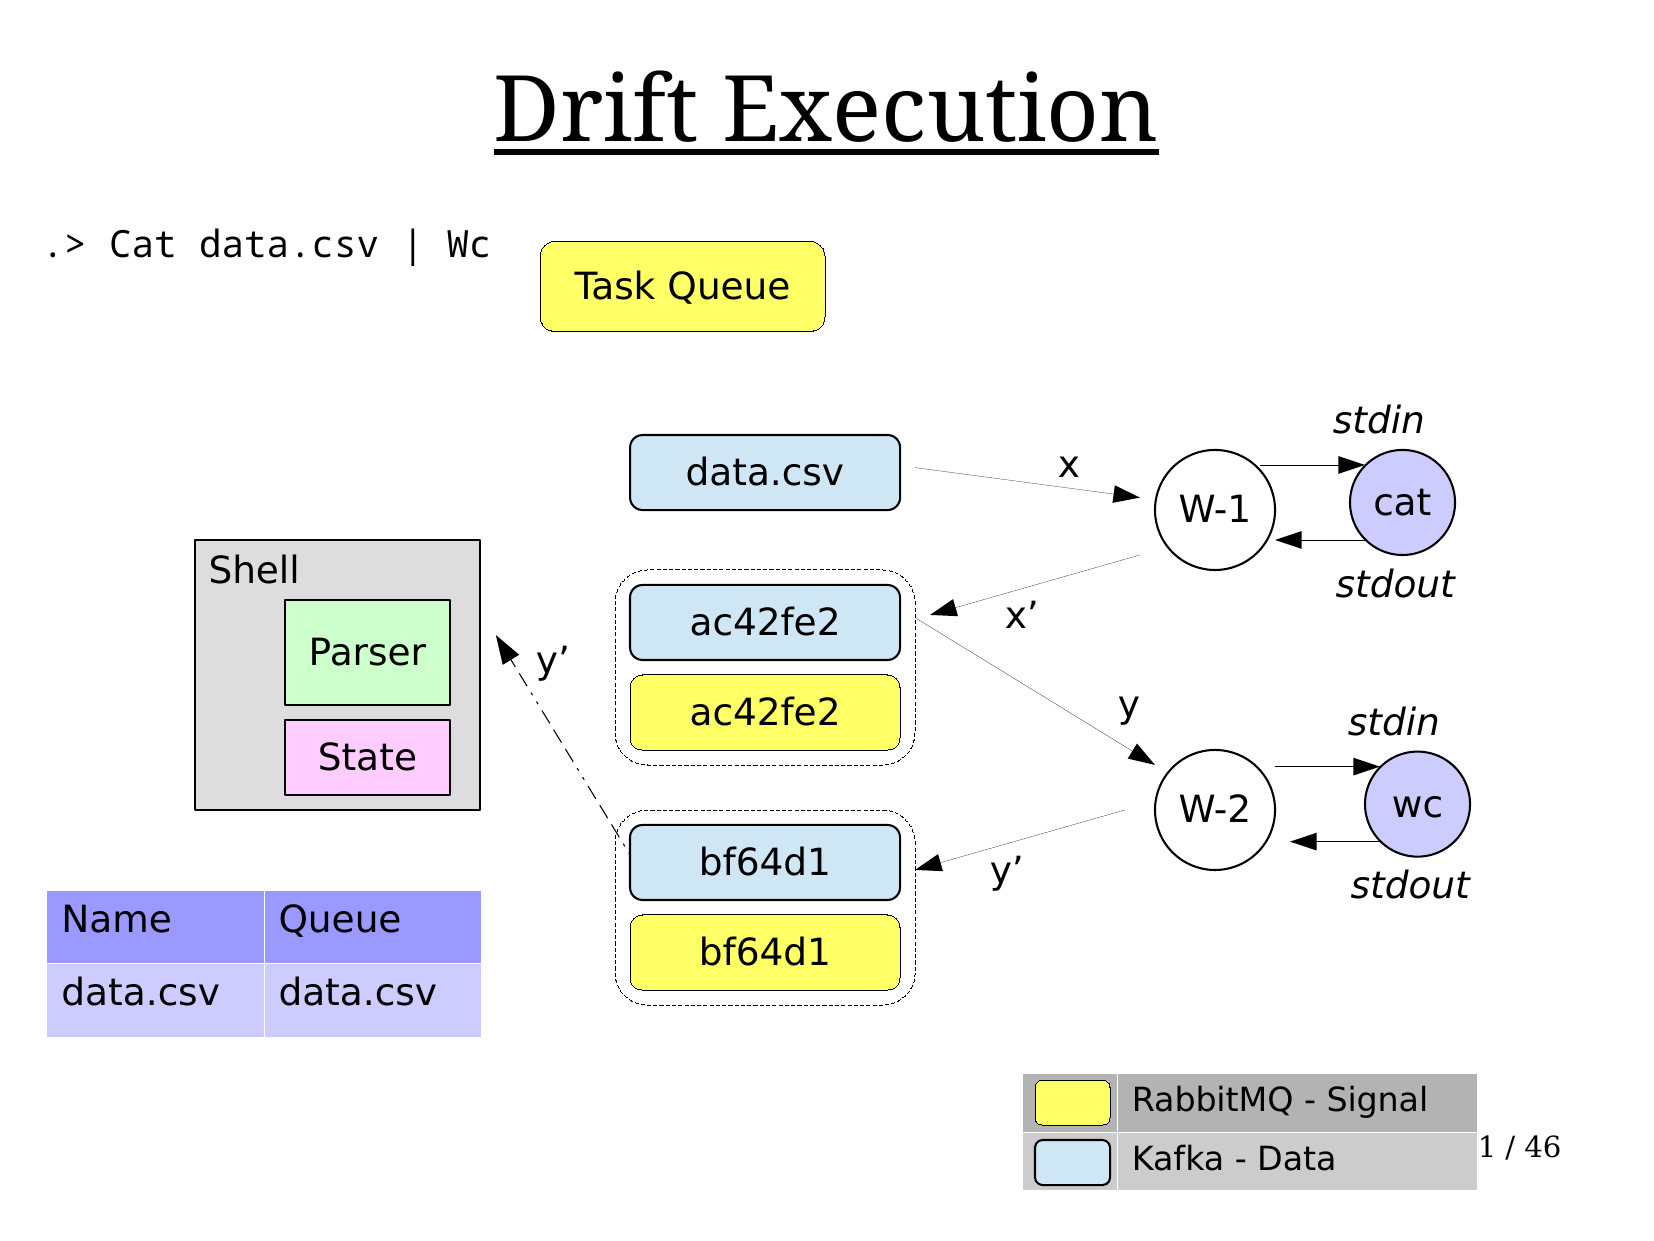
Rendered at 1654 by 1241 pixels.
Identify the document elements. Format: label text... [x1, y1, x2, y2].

text_box y [1103, 674, 1156, 734]
text_box y’ [521, 631, 586, 690]
text_box Task Queue [540, 241, 826, 332]
text_box [1035, 1080, 1111, 1126]
text_box data.csv [630, 435, 901, 511]
table_header Queue [265, 891, 481, 963]
text_box x [1043, 434, 1096, 491]
text_box [1035, 1140, 1111, 1186]
table_header RabbitMQ - Signal [1118, 1074, 1477, 1132]
table_cell [1023, 1133, 1117, 1190]
text_box [195, 539, 481, 810]
text_box stdin [1333, 693, 1456, 752]
table_cell data.csv [265, 964, 481, 1037]
text_box W-1 [1155, 449, 1276, 571]
text_box wc [1365, 752, 1471, 856]
text_box [615, 810, 916, 1006]
text_box [615, 569, 916, 766]
text_box Shell [193, 541, 316, 600]
text_box stdout [1320, 554, 1471, 614]
table_cell data.csv [47, 964, 264, 1037]
table_header [1023, 1074, 1117, 1132]
title Drift Execution [82, 2, 1571, 211]
text_box cat [1350, 450, 1456, 554]
text_box State [285, 719, 451, 795]
text_box y’ [975, 841, 1039, 900]
text_box Parser [285, 599, 451, 705]
text_box stdout [1335, 856, 1486, 915]
text_box stdin [1318, 391, 1441, 450]
table_cell Kafka - Data [1118, 1133, 1477, 1190]
table_header Name [47, 891, 264, 963]
text_box x [1043, 485, 1096, 494]
text_box x’ [990, 586, 1054, 645]
text_box W-2 [1155, 749, 1276, 871]
text_box .> Cat data.csv | Wc [26, 210, 432, 263]
